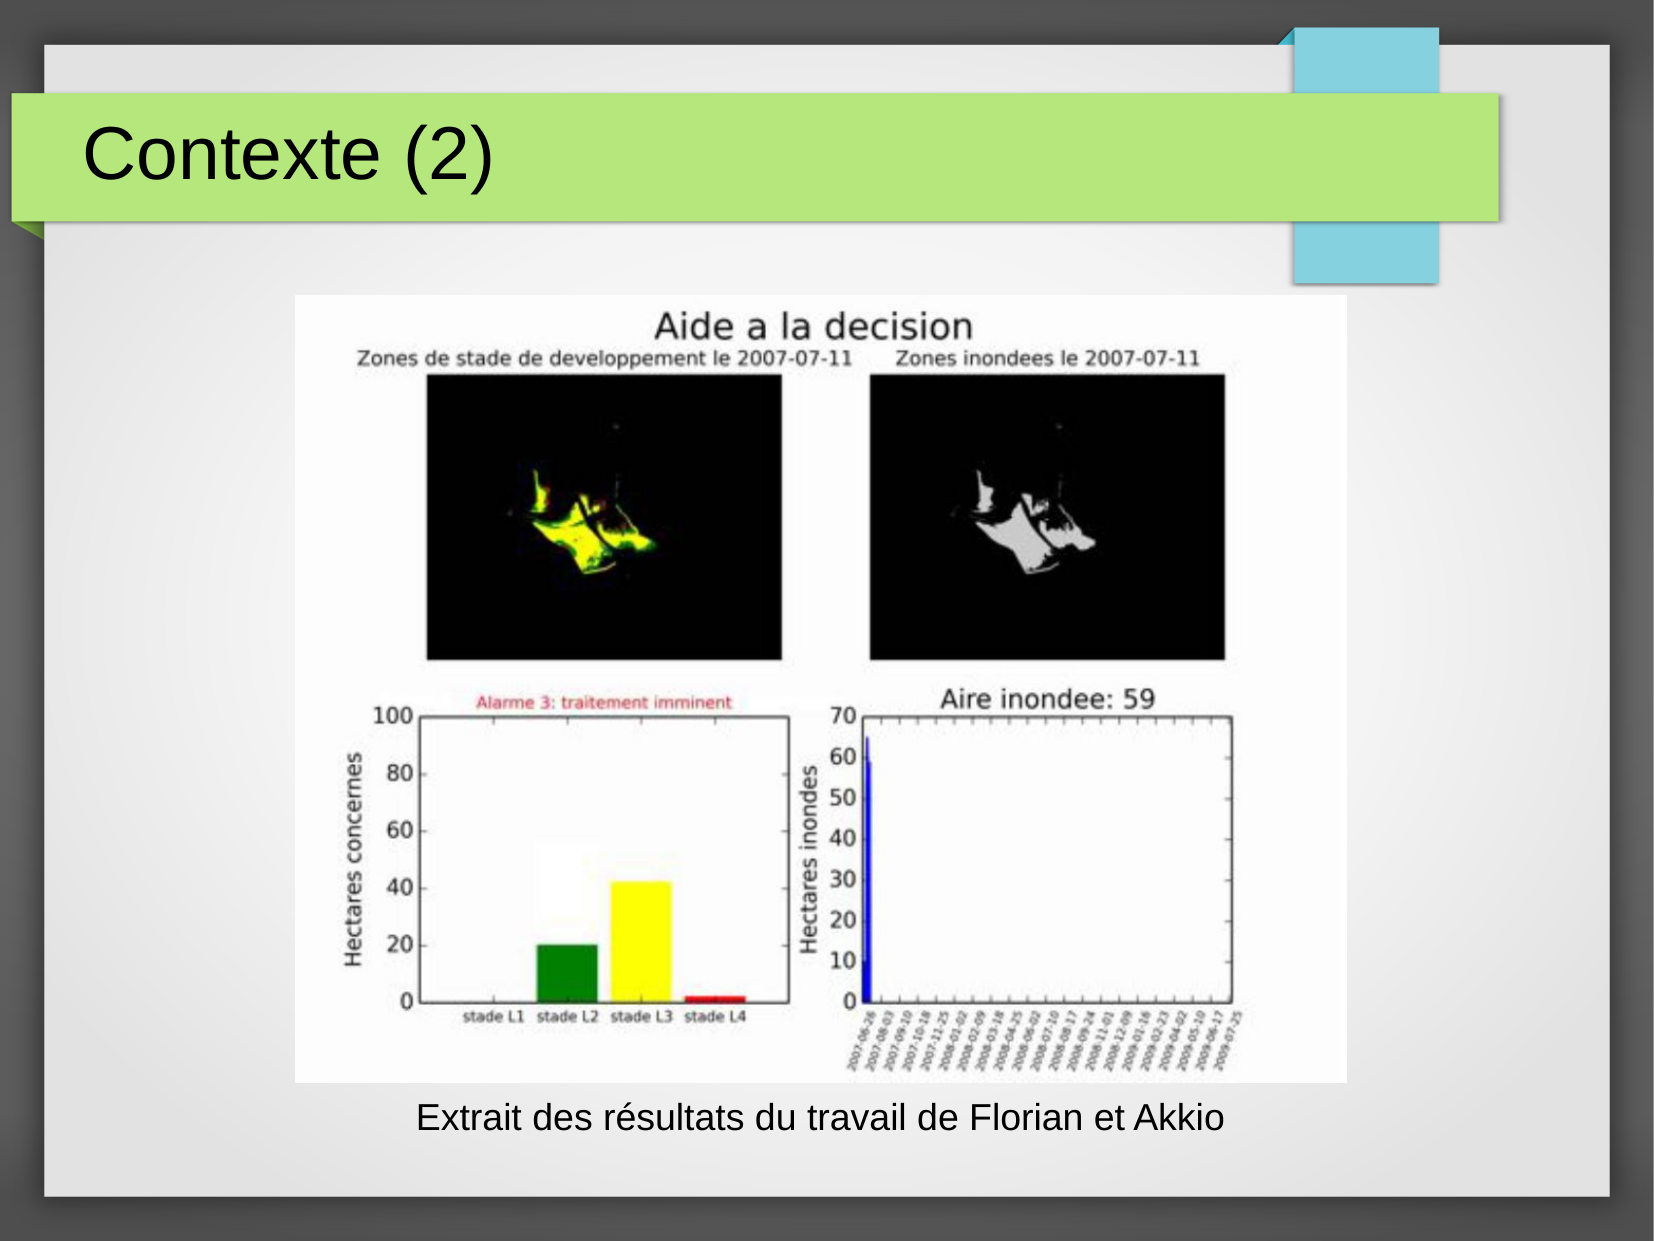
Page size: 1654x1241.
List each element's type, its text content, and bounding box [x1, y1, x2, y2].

text_box Extrait des résultats du travail de Florian et Akkio [400, 1088, 1241, 1146]
picture [0, 0, 1654, 1241]
title Contexte (2) [82, 94, 1264, 213]
